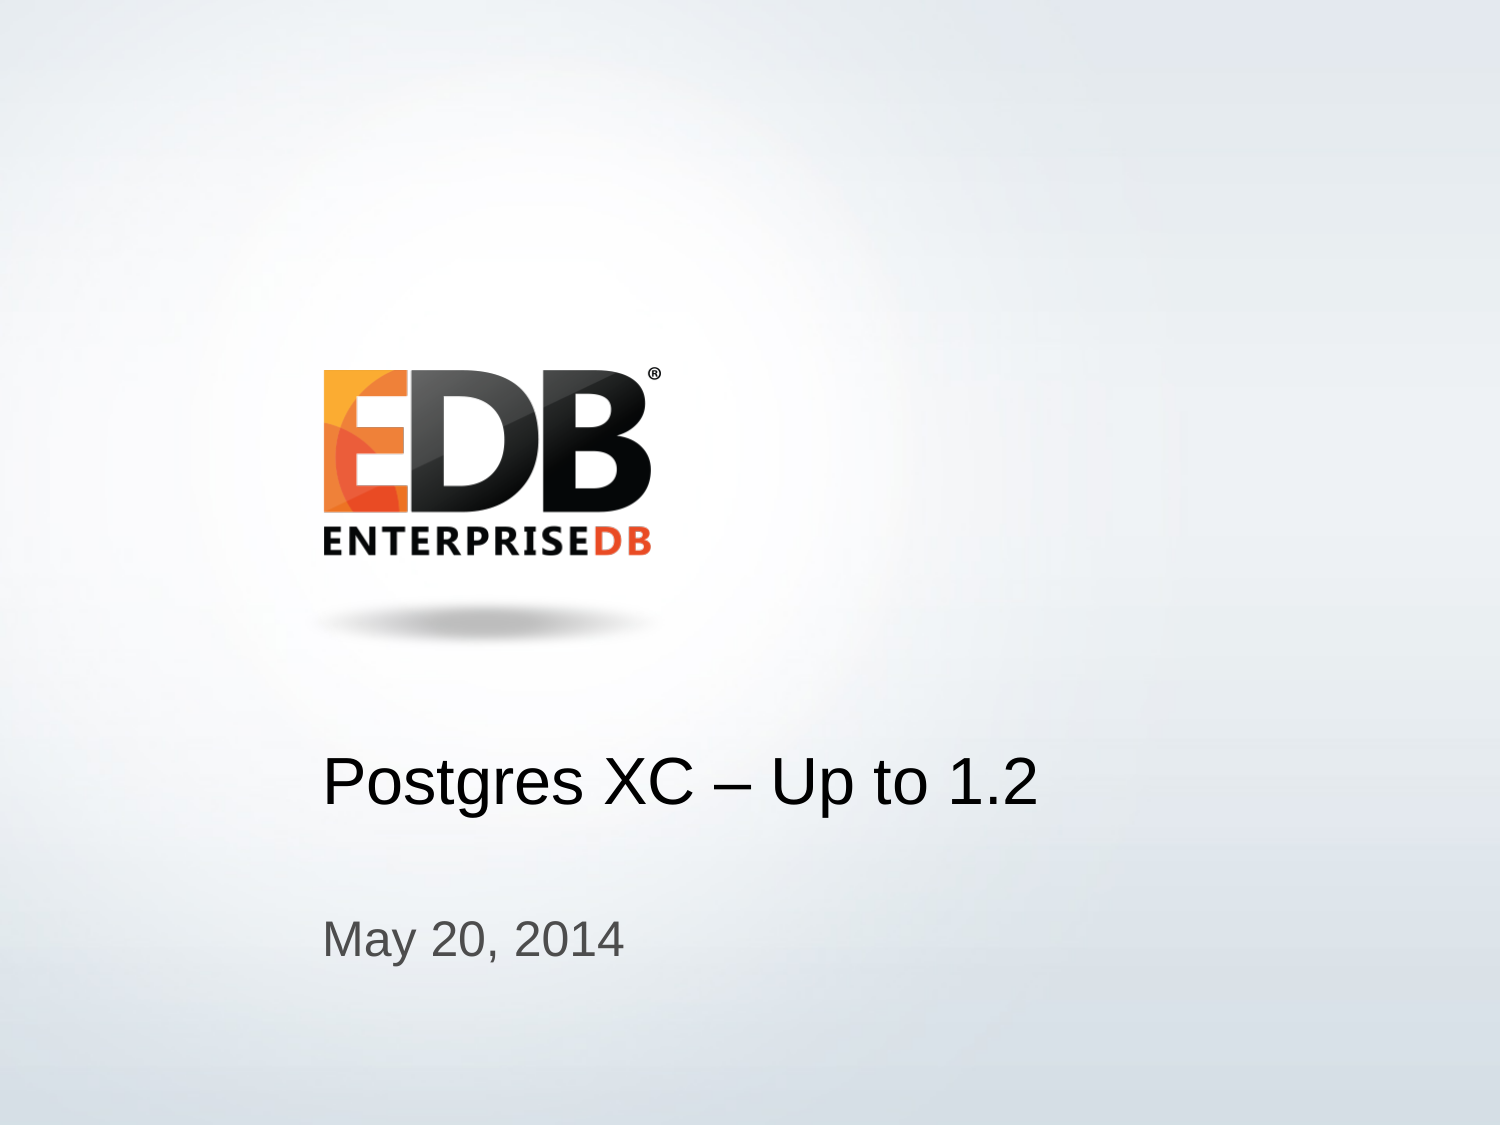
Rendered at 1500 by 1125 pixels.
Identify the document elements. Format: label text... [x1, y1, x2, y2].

title Postgres XC – Up to 1.2 [307, 739, 1435, 902]
picture [0, 0, 1500, 1125]
list May 20, 2014 [307, 903, 1001, 980]
